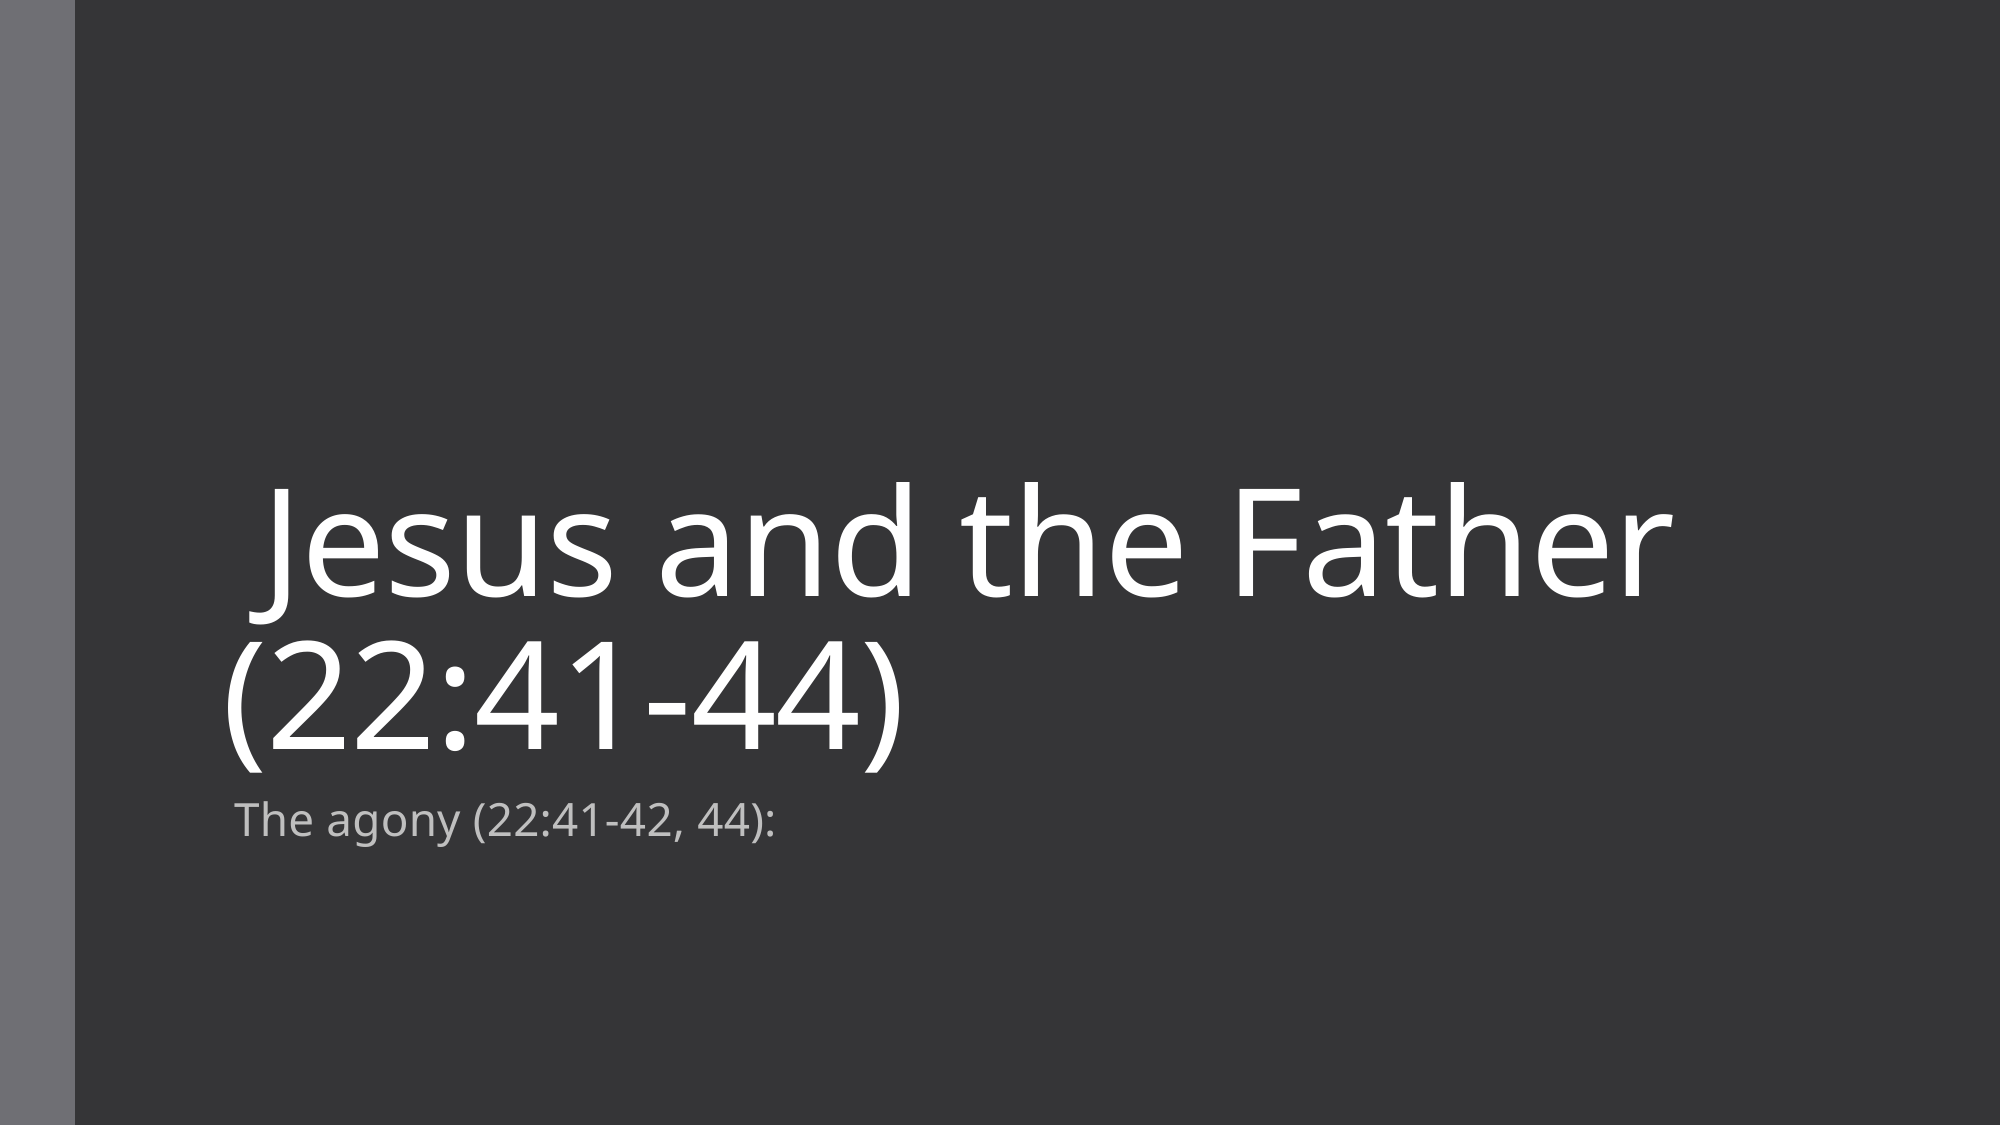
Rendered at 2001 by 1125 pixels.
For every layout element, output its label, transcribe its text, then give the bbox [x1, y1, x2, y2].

subtitle The agony (22:41-42, 44): [206, 787, 1752, 1066]
title Jesus and the Father (22:41-44) [206, 124, 1752, 787]
